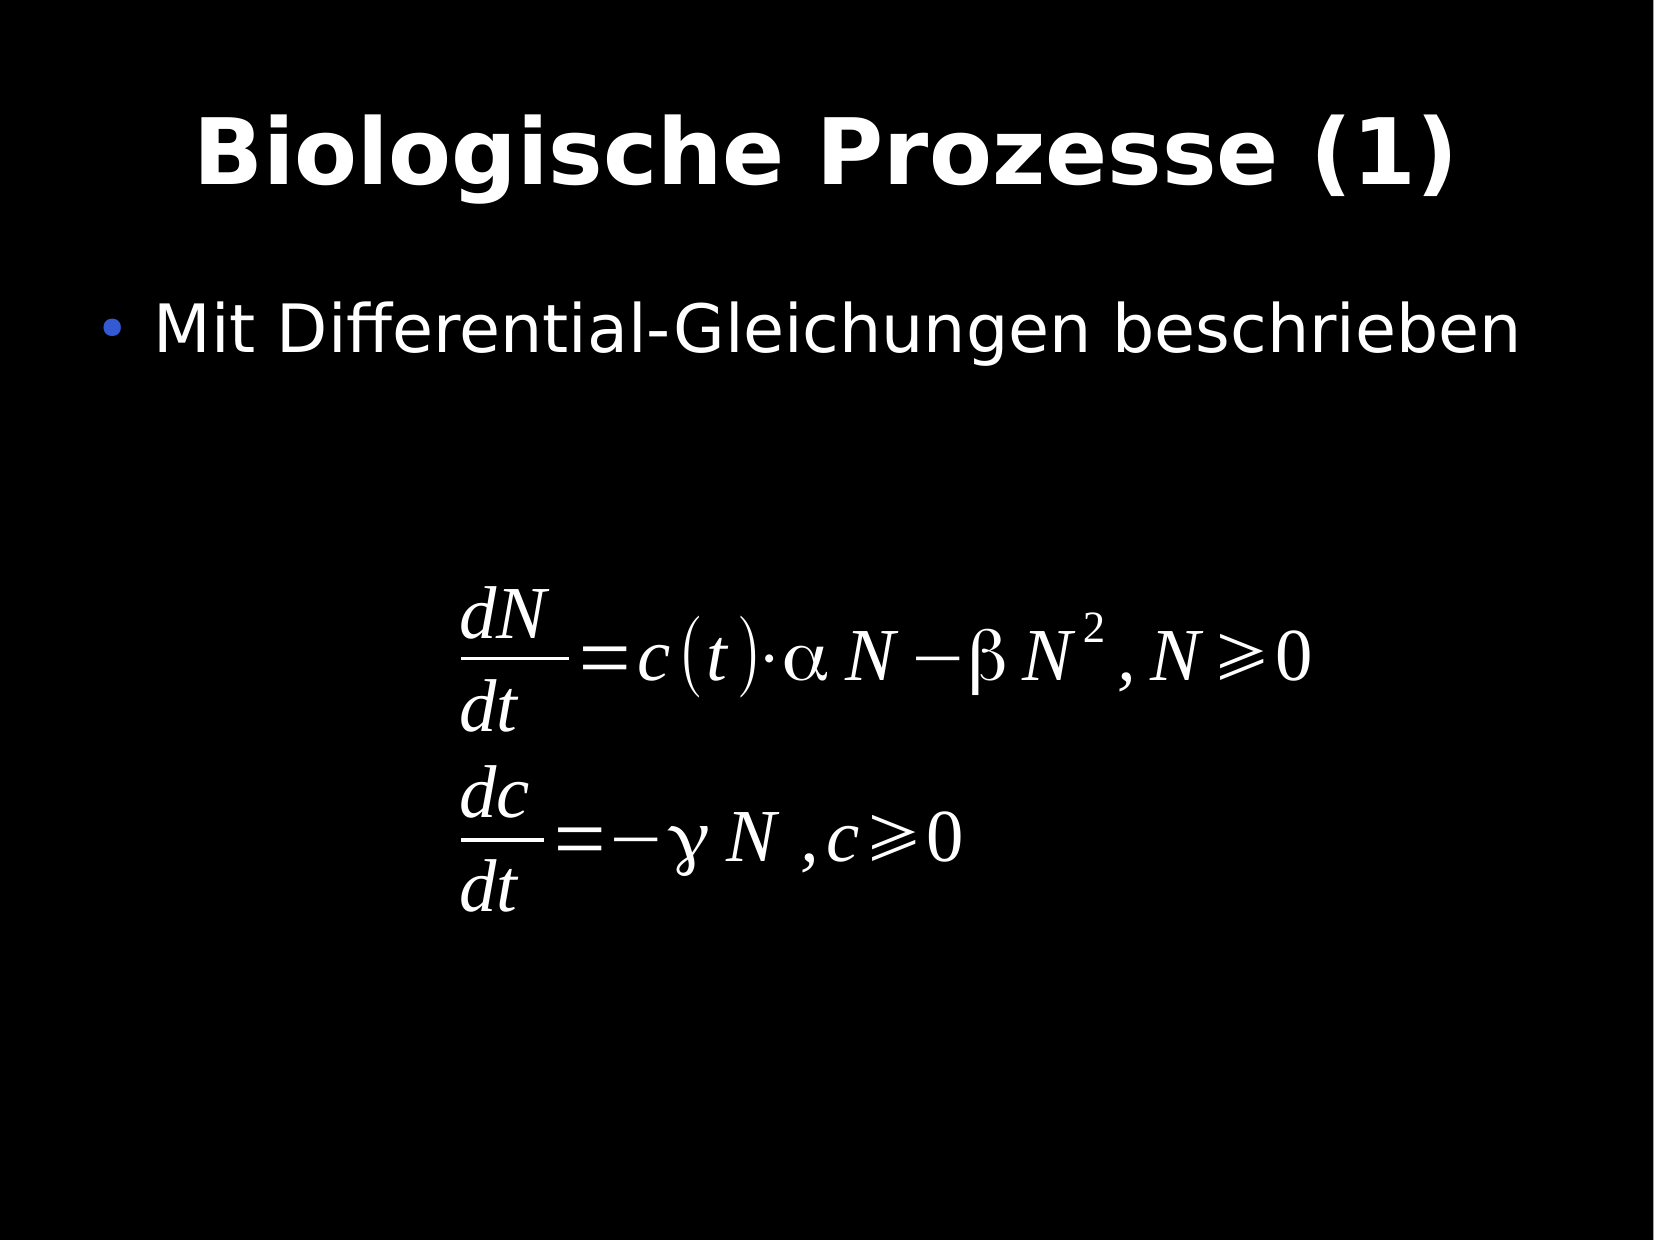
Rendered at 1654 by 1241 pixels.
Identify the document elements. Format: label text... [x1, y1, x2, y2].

chart [451, 570, 1319, 928]
list Mit Differential-Gleichungen beschrieben [82, 290, 1538, 1010]
title Biologische Prozesse (1) [82, 49, 1571, 257]
